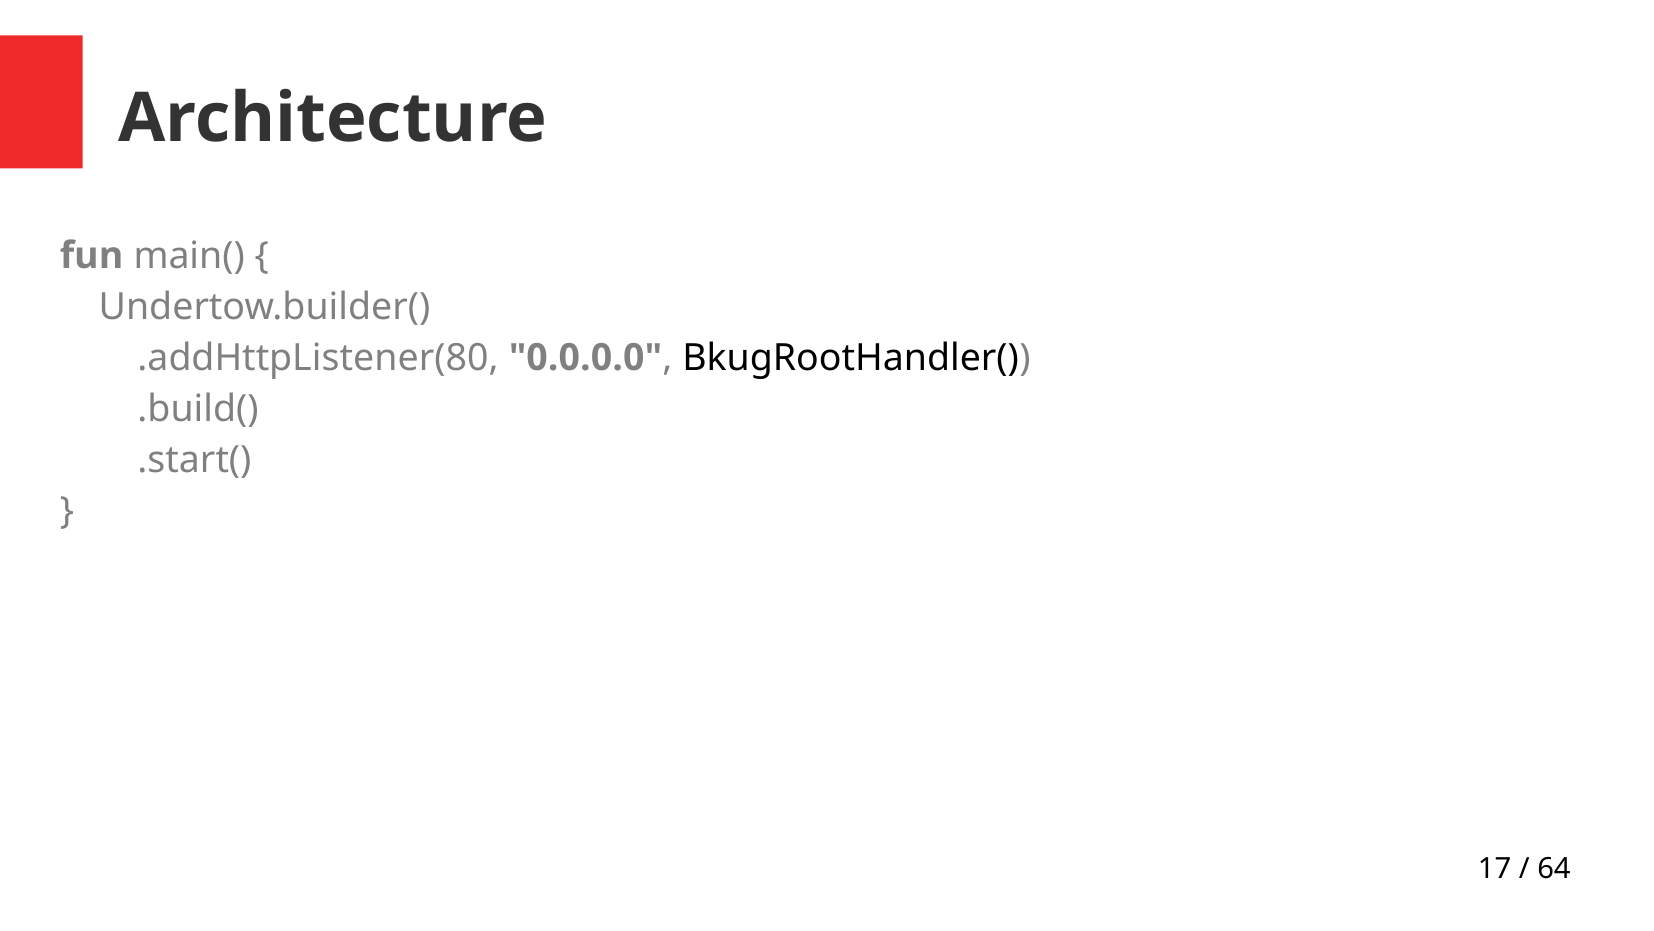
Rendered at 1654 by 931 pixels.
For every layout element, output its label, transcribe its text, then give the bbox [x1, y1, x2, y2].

title Architecture [118, 37, 1571, 193]
text_box fun main() { Undertow.builder() .addHttpListener(80, "0.0.0.0", BkugRootHandler()) .build() .start() } [45, 221, 1621, 886]
